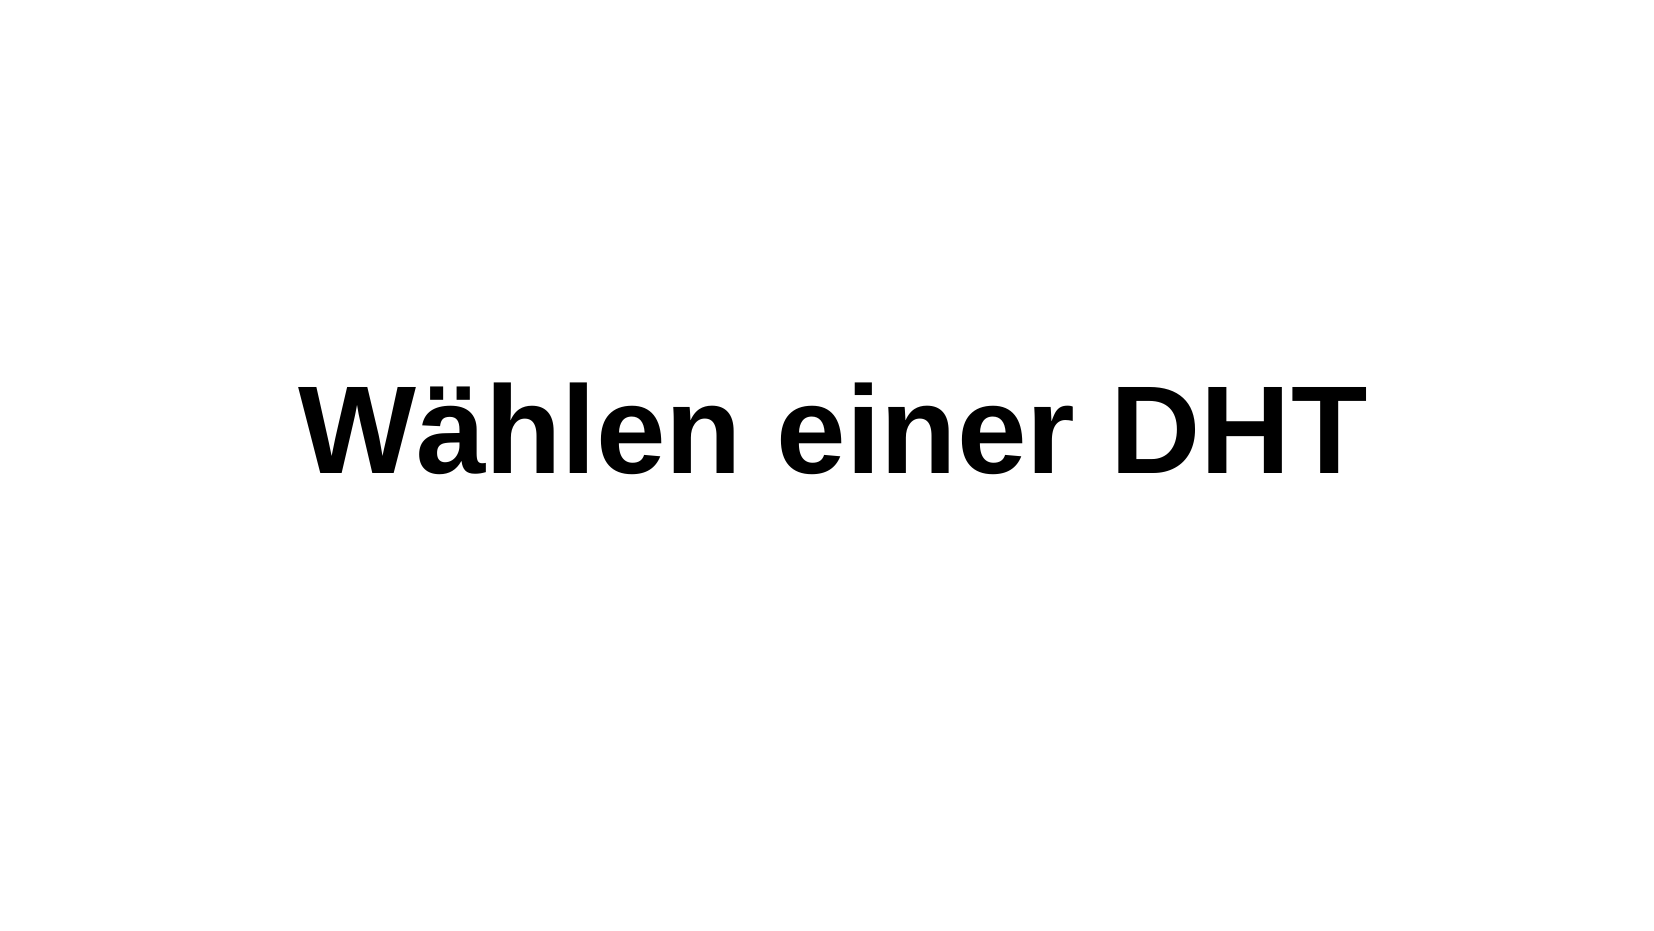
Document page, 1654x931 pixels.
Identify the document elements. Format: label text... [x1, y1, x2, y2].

text_box Wählen einer DHT [283, 212, 1619, 620]
